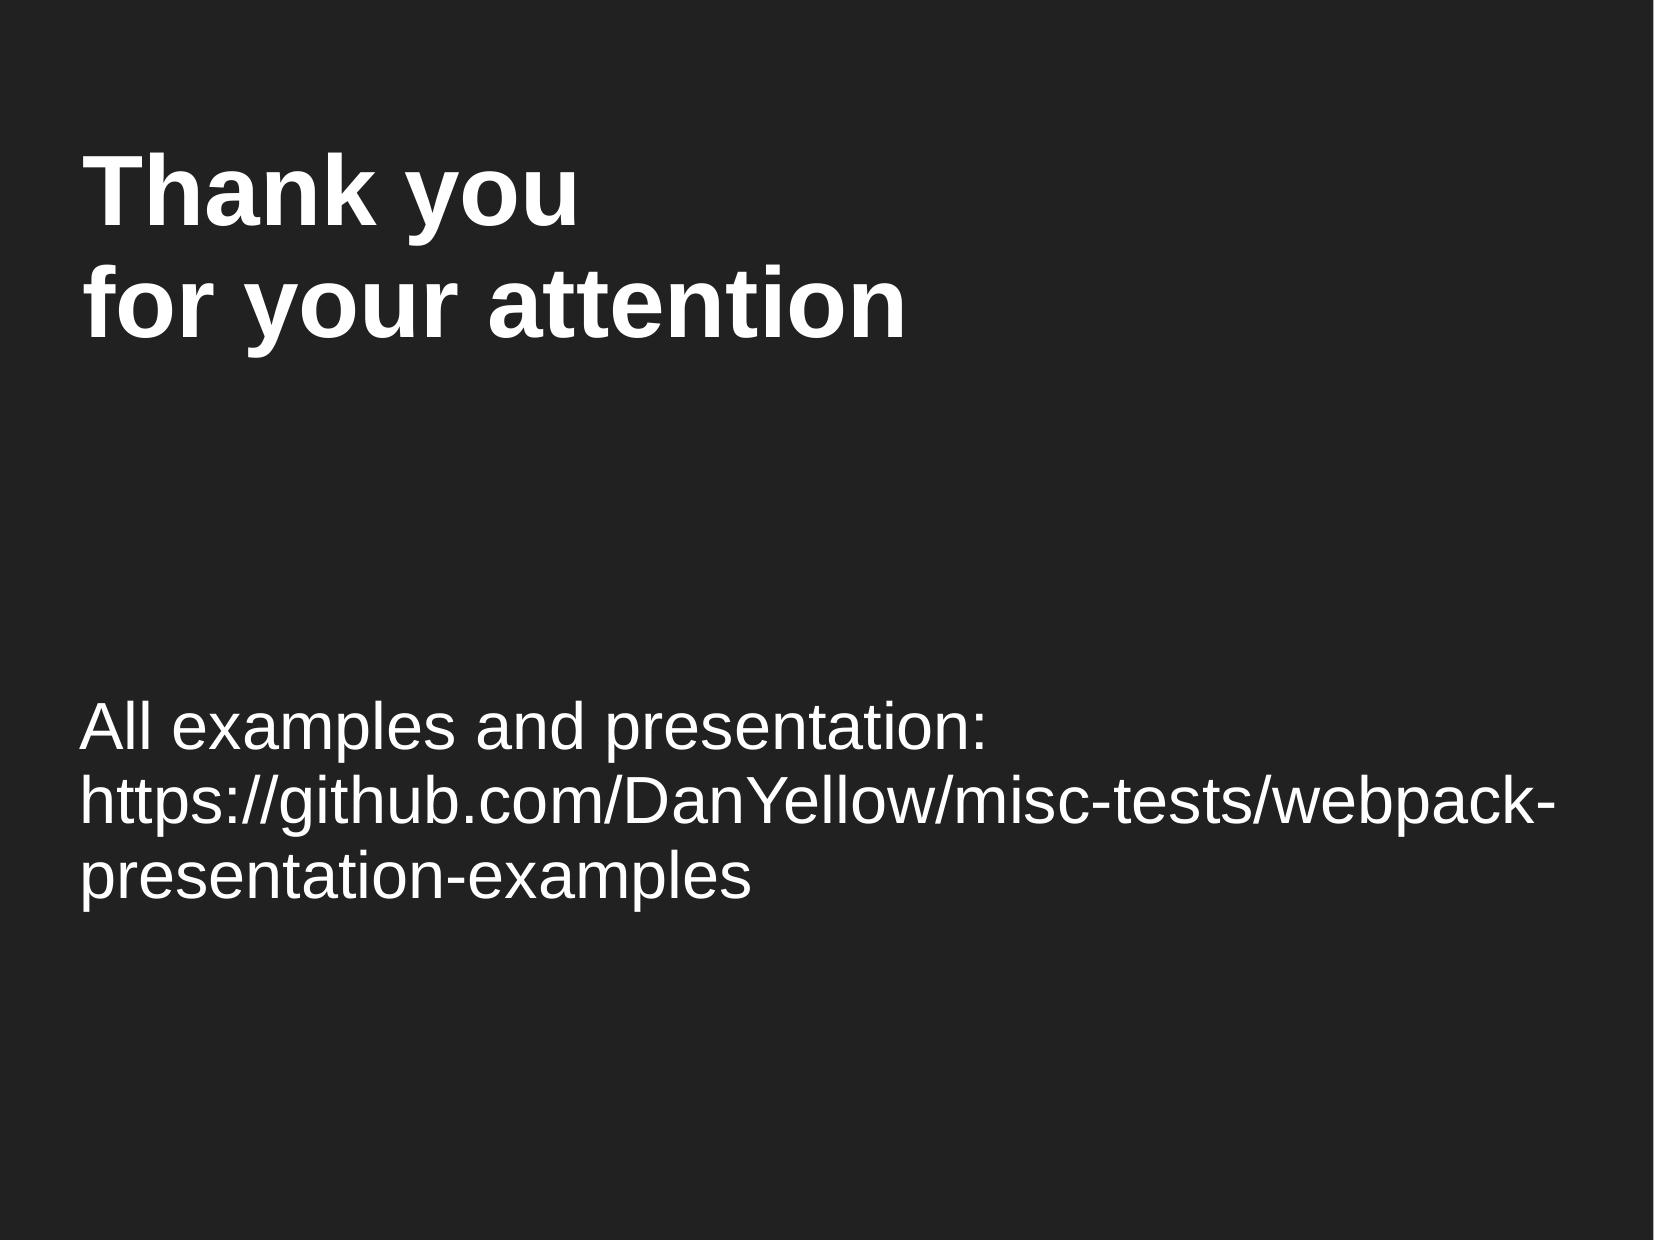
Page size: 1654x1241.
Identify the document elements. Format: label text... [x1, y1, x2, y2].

title All examples and presentation: https://github.com/DanYellow/misc-tests/webpack-presentation-examples [79, 688, 1653, 1072]
text_box Thank you for your attention [82, 135, 1571, 391]
